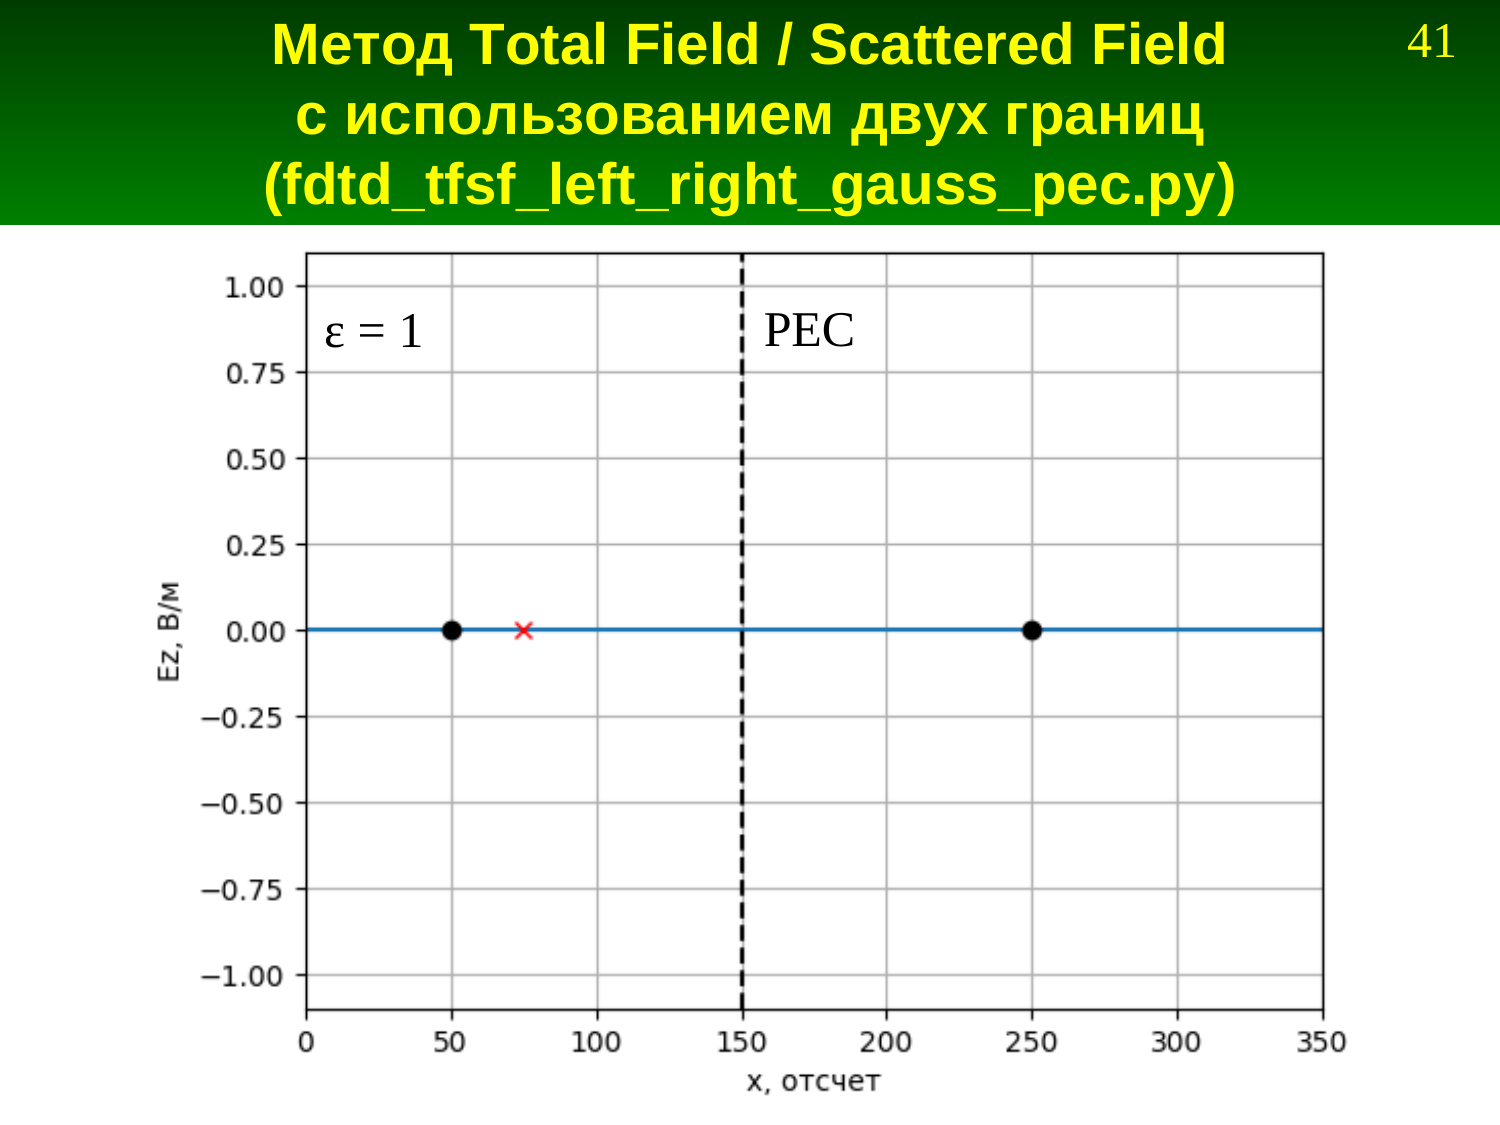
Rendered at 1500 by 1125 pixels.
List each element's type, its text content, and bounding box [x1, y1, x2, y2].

text_box ε = 1 [309, 289, 439, 365]
text_box PEC [748, 289, 878, 364]
picture [142, 237, 1358, 1118]
title Метод Total Field / Scattered Field с использованием двух границ (fdtd_tfsf_left_right_gauss_pec.py) [63, 0, 1437, 225]
